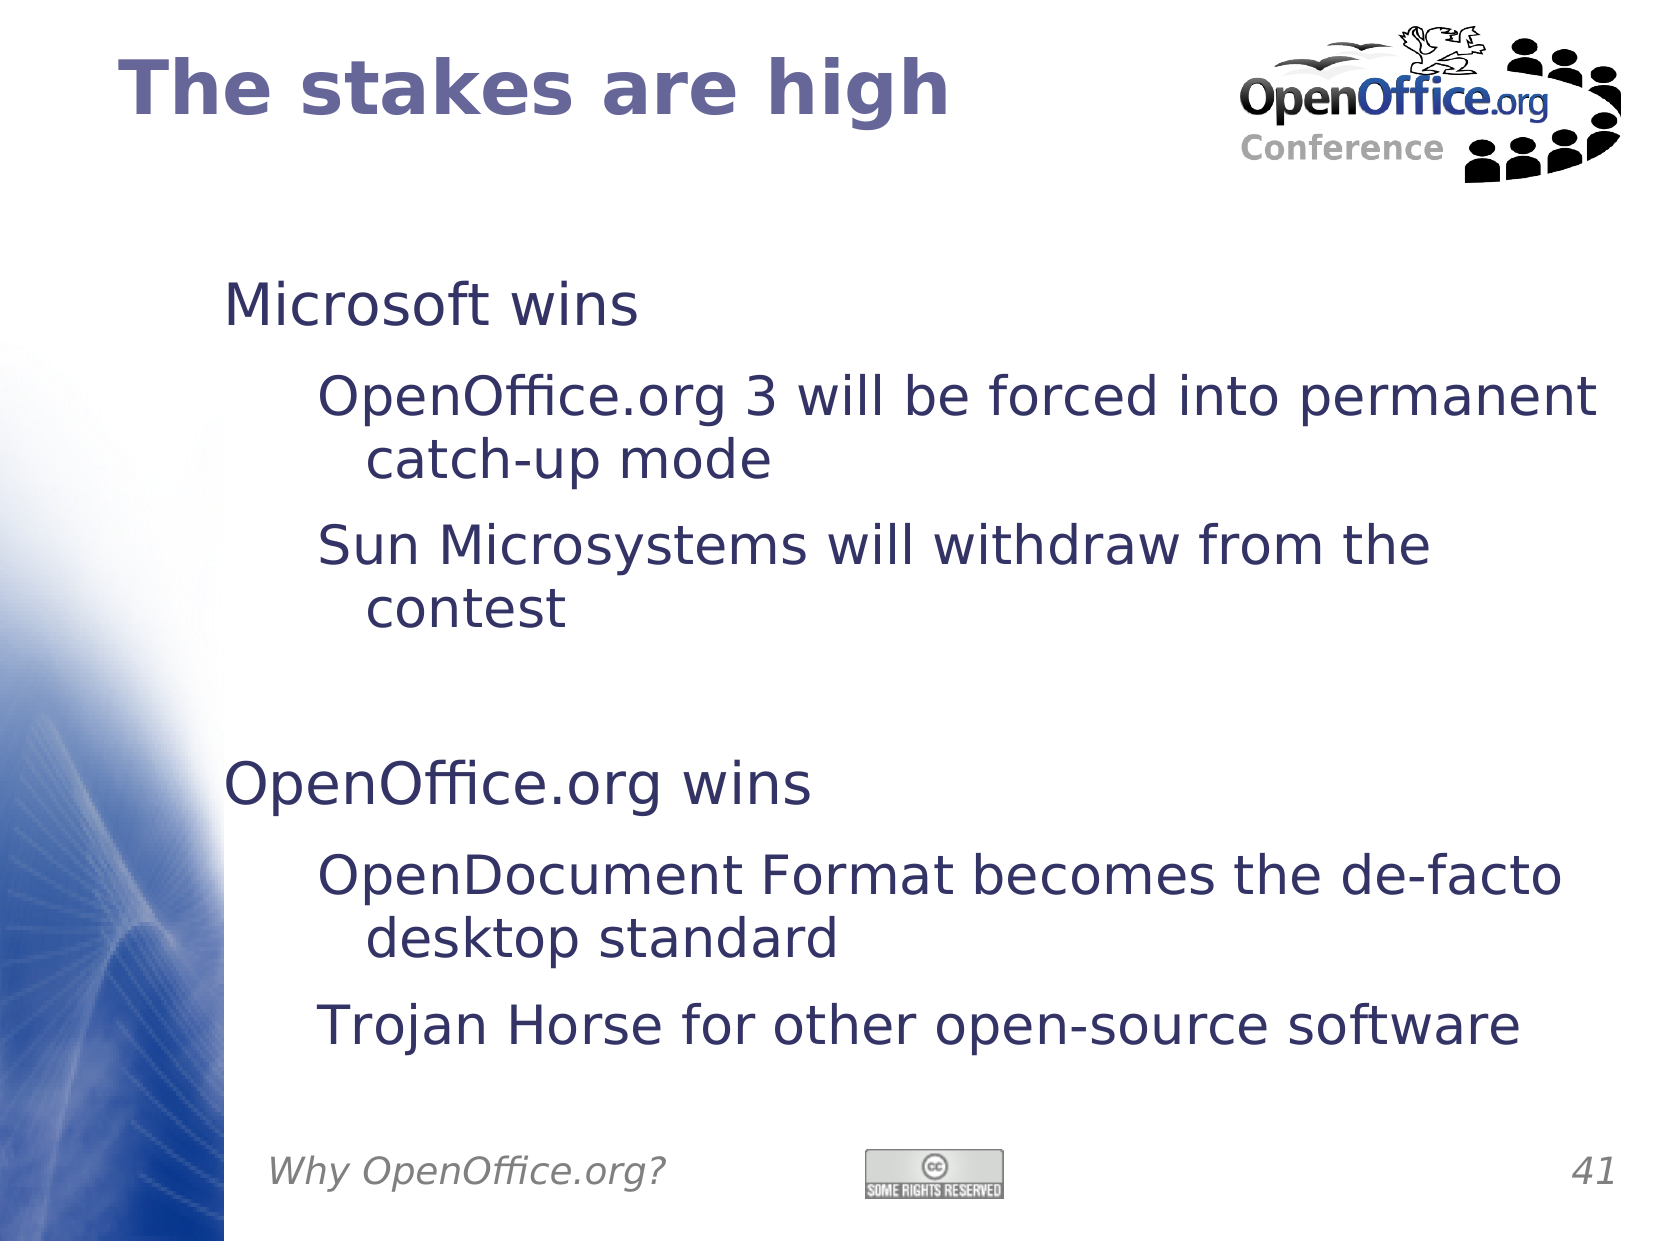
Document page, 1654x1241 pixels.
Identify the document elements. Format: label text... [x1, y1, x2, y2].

picture [1240, 26, 1621, 183]
picture [0, 0, 224, 1241]
title The stakes are high [29, 29, 1216, 149]
list Microsoft wins OpenOffice.org 3 will be forced into permanent catch-up mode Sun Microsystems will withdraw from the contest OpenOffice.org wins OpenDocument Format becomes the de-facto desktop standard Trojan Horse for other open-source software [223, 236, 1619, 1093]
